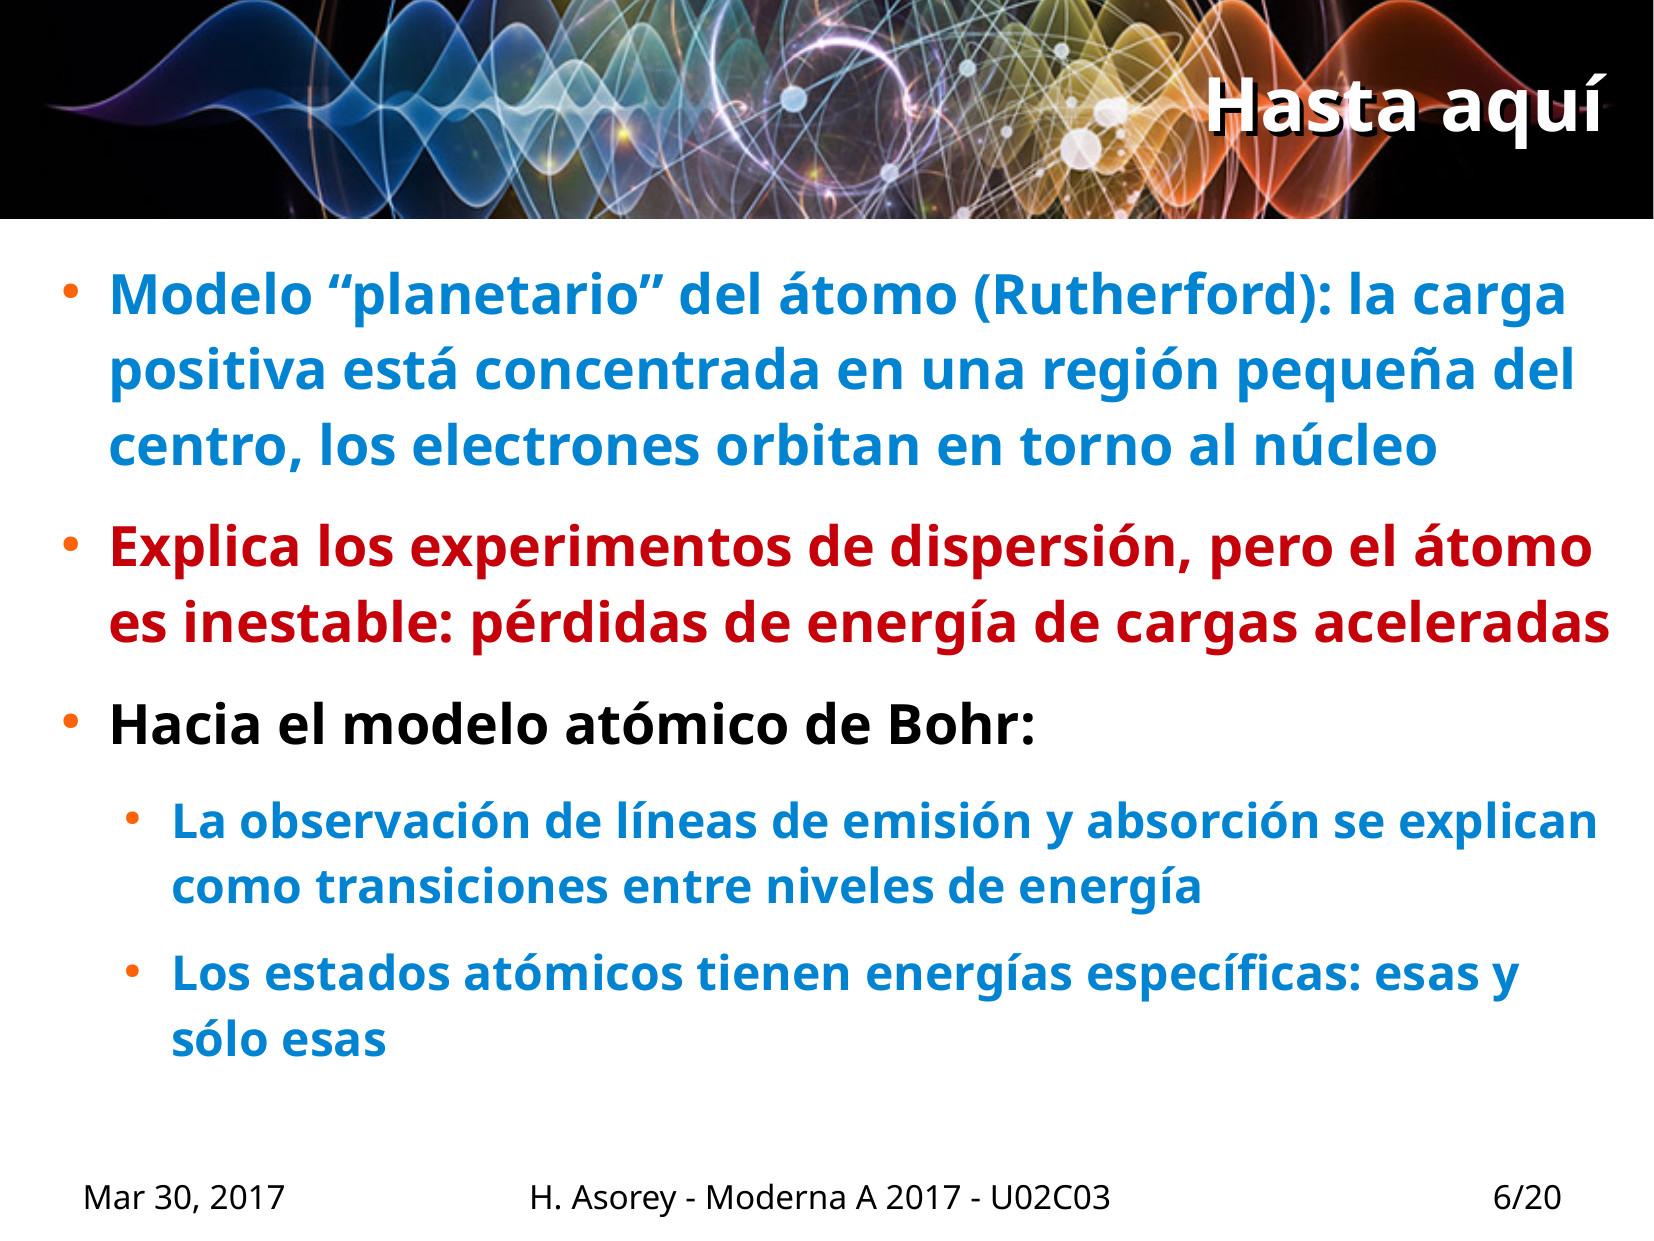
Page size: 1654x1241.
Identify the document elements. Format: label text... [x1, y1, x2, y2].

picture [0, 0, 1654, 219]
list Modelo “planetario” del átomo (Rutherford): la carga positiva está concentrada en una región pequeña del centro, los electrones orbitan en torno al núcleo Explica los experimentos de dispersión, pero el átomo es inestable: pérdidas de energía de cargas aceleradas Hacia el modelo atómico de Bohr: La observación de líneas de emisión y absorción se explican como transiciones entre niveles de energía Los estados atómicos tienen energías específicas: esas y sólo esas [45, 255, 1621, 1156]
title Hasta aquí [45, 15, 1606, 191]
